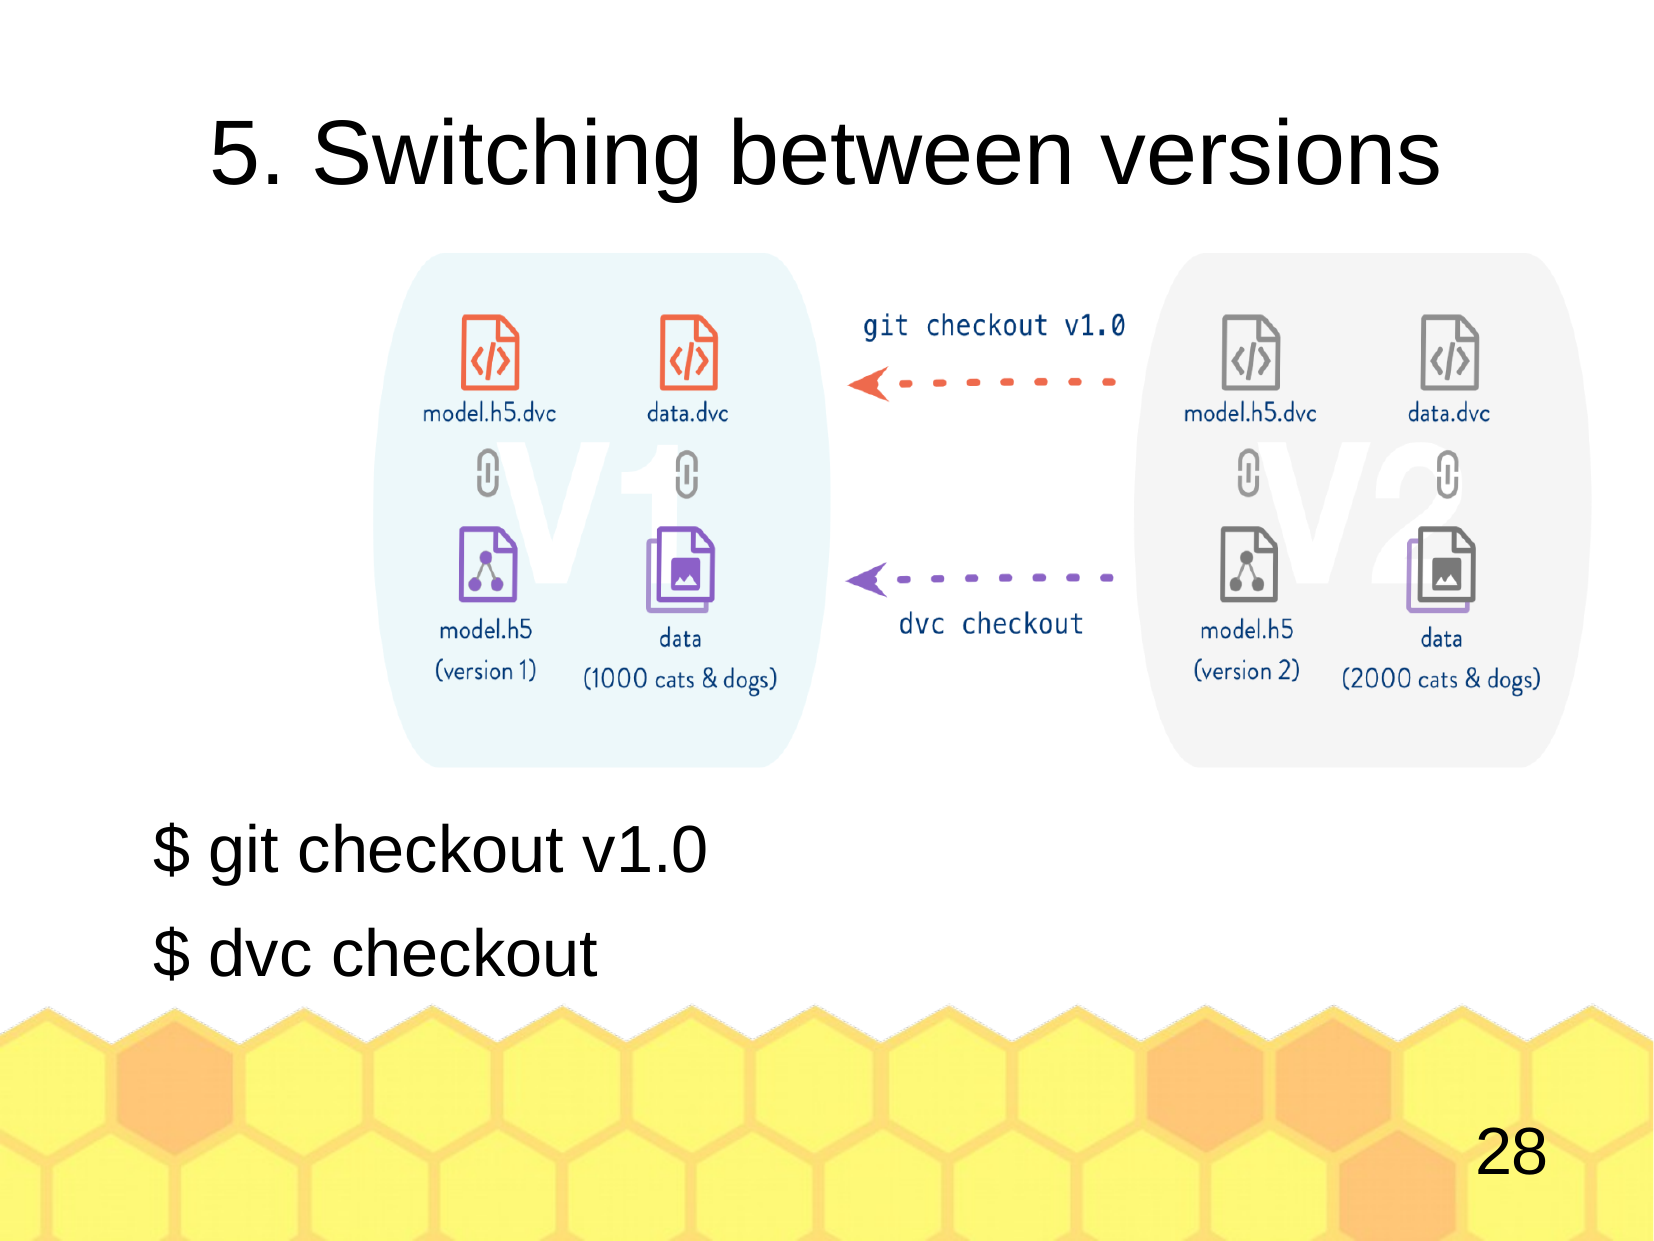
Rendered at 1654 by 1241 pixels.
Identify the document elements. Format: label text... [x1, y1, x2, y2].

text_box 28 [1417, 1062, 1607, 1241]
picture [355, 237, 1607, 782]
title 5. Switching between versions [82, 49, 1571, 257]
picture [0, 1001, 1654, 1241]
list $ git checkout v1.0 $ dvc checkout [82, 290, 1571, 1010]
